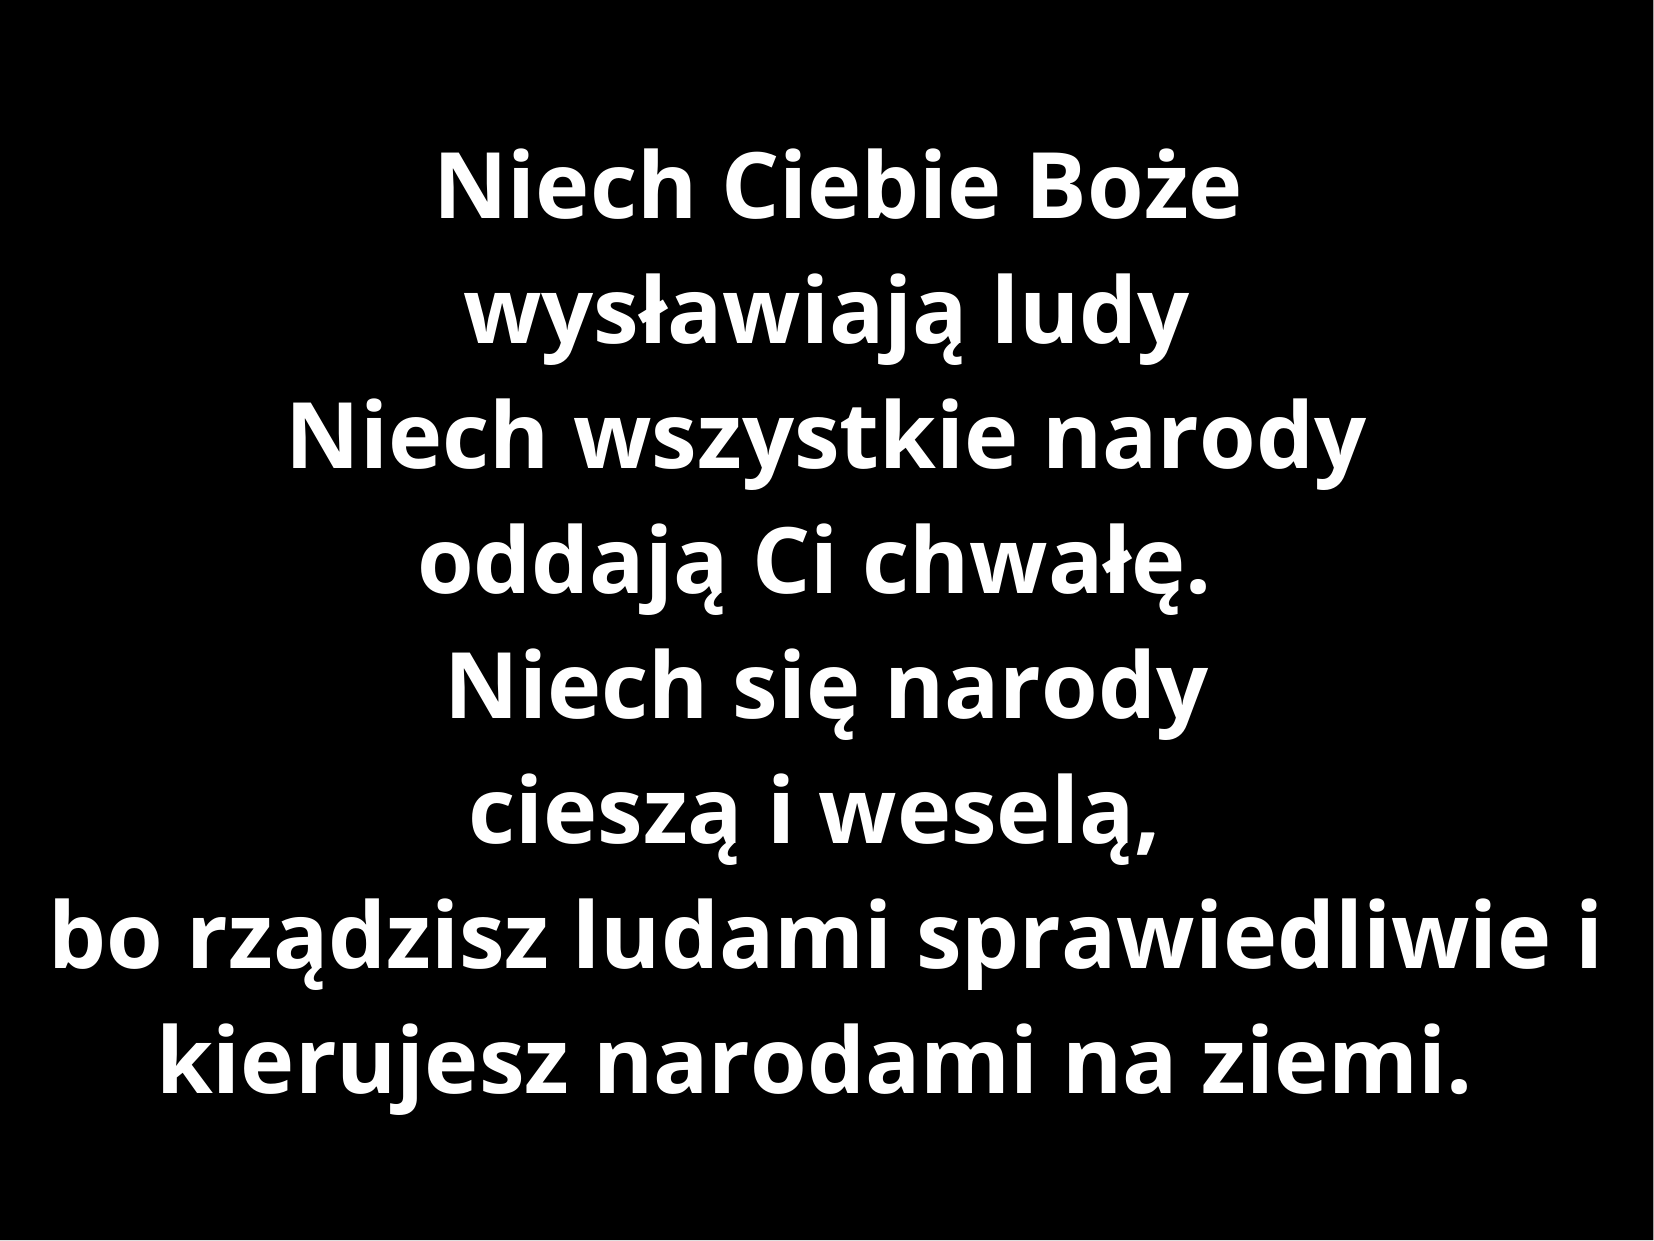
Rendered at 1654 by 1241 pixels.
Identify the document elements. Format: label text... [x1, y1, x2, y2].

title Niech Ciebie Boże wysławiają ludy Niech wszystkie narody oddają Ci chwałę. Niech się narody cieszą i weselą, bo rządzisz ludami sprawiedliwie i kierujesz narodami na ziemi. [0, 0, 1654, 1241]
